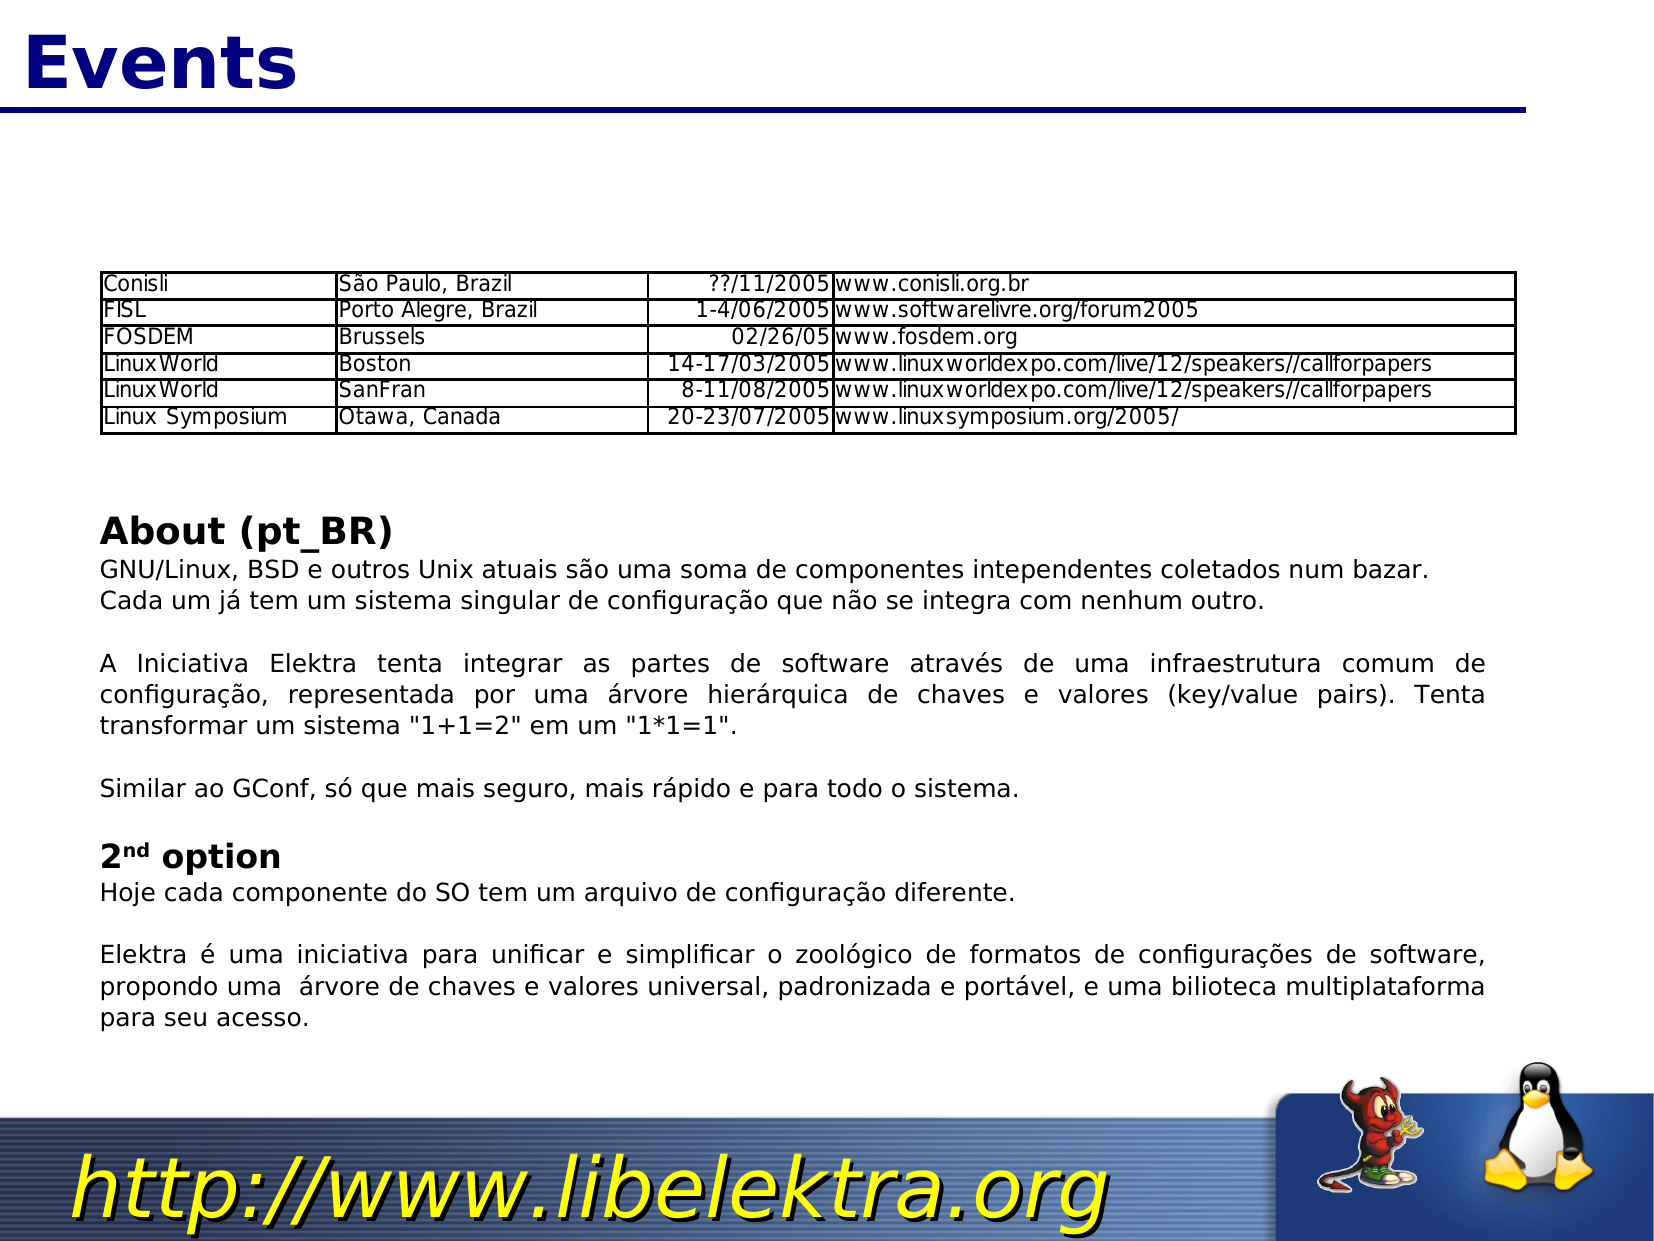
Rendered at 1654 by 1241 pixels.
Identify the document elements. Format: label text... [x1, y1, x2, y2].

text_box About (pt_BR) GNU/Linux, BSD e outros Unix atuais são uma soma de componentes intependentes coletados num bazar. Cada um já tem um sistema singular de configuração que não se integra com nenhum outro. A Iniciativa Elektra tenta integrar as partes de software através de uma infraestrutura comum de configuração, representada por uma árvore hierárquica de chaves e valores (key/value pairs). Tenta transformar um sistema "1+1=2" em um "1*1=1". Similar ao GConf, só que mais seguro, mais rápido e para todo o sistema. 2nd option Hoje cada componente do SO tem um arquivo de configuração diferente. Elektra é uma iniciativa para unificar e simplificar o zoológico de formatos de configurações de software, propondo uma árvore de chaves e valores universal, padronizada e portável, e uma bilioteca multiplataforma para seu acesso. [99, 506, 1489, 1094]
text_box Events [22, 14, 1611, 111]
picture [0, 1061, 1654, 1241]
chart [99, 270, 1518, 649]
